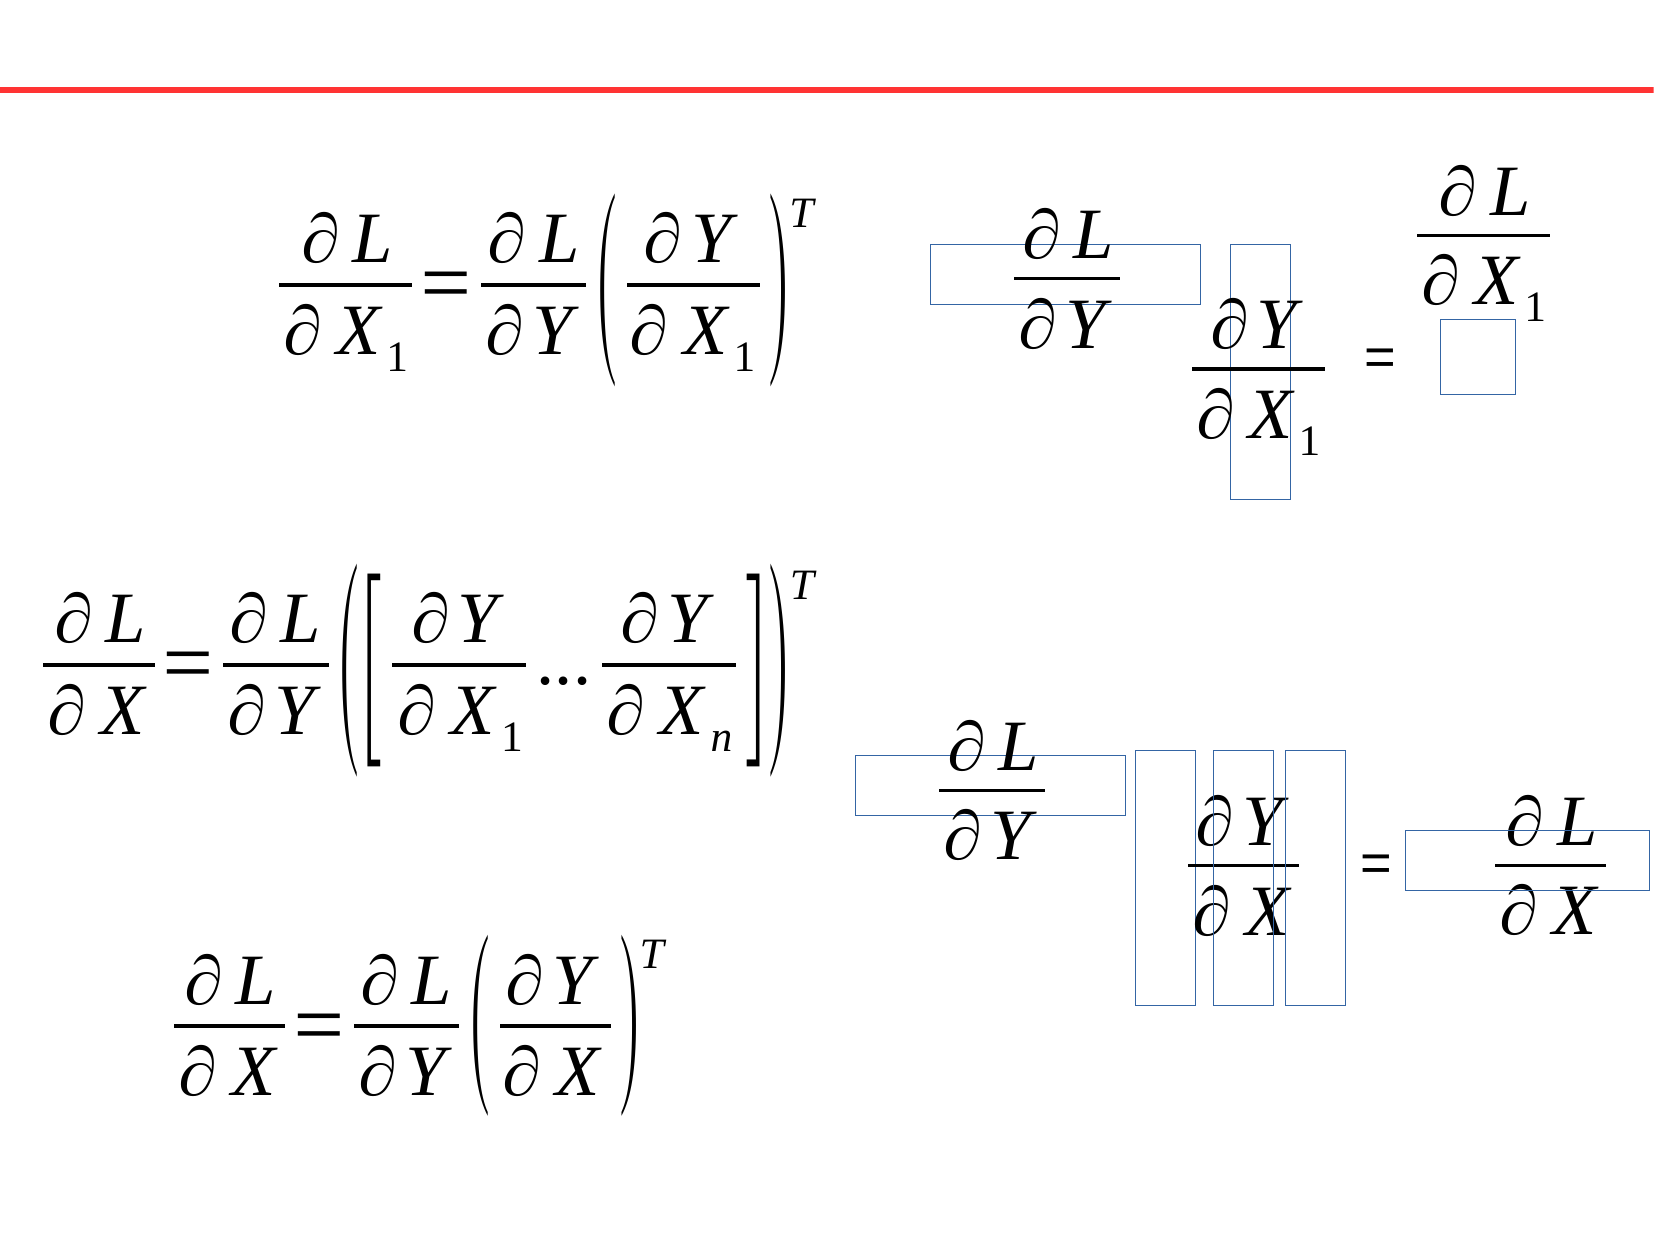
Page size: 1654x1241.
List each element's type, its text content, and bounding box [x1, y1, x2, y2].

chart [1005, 193, 1130, 365]
chart [34, 559, 826, 781]
chart [270, 188, 824, 391]
chart [1407, 150, 1561, 332]
chart [164, 930, 676, 1120]
chart [930, 705, 1055, 876]
chart [1274, 780, 1285, 951]
chart [1182, 283, 1335, 465]
chart [1214, 780, 1273, 951]
chart [1485, 891, 1616, 951]
chart [1485, 780, 1616, 830]
chart [1441, 320, 1515, 332]
chart [1485, 831, 1616, 890]
text_box = [1350, 319, 1411, 395]
text_box = [1346, 825, 1406, 901]
chart [1178, 780, 1213, 951]
chart [1286, 780, 1309, 951]
